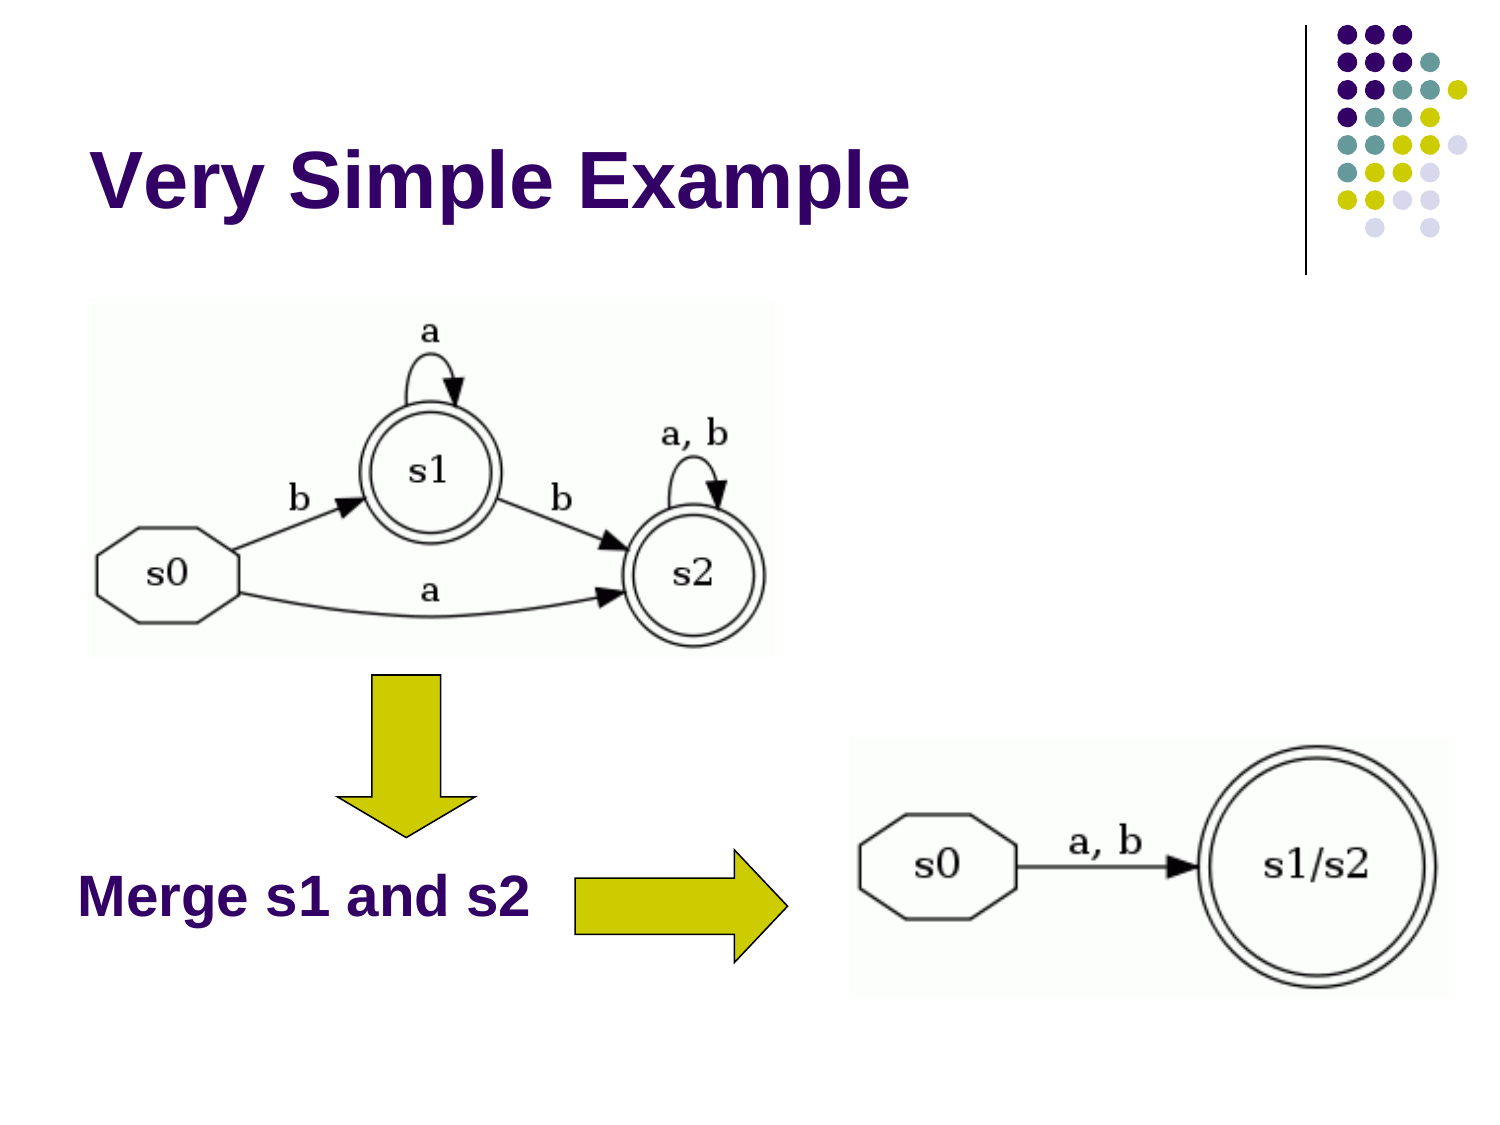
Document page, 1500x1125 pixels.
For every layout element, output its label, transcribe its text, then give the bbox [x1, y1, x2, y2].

text_box [575, 849, 788, 963]
text_box [337, 675, 476, 838]
text_box Merge s1 and s2 [63, 849, 547, 936]
title Very Simple Example [74, 20, 1313, 233]
picture [87, 299, 775, 657]
picture [849, 737, 1450, 998]
